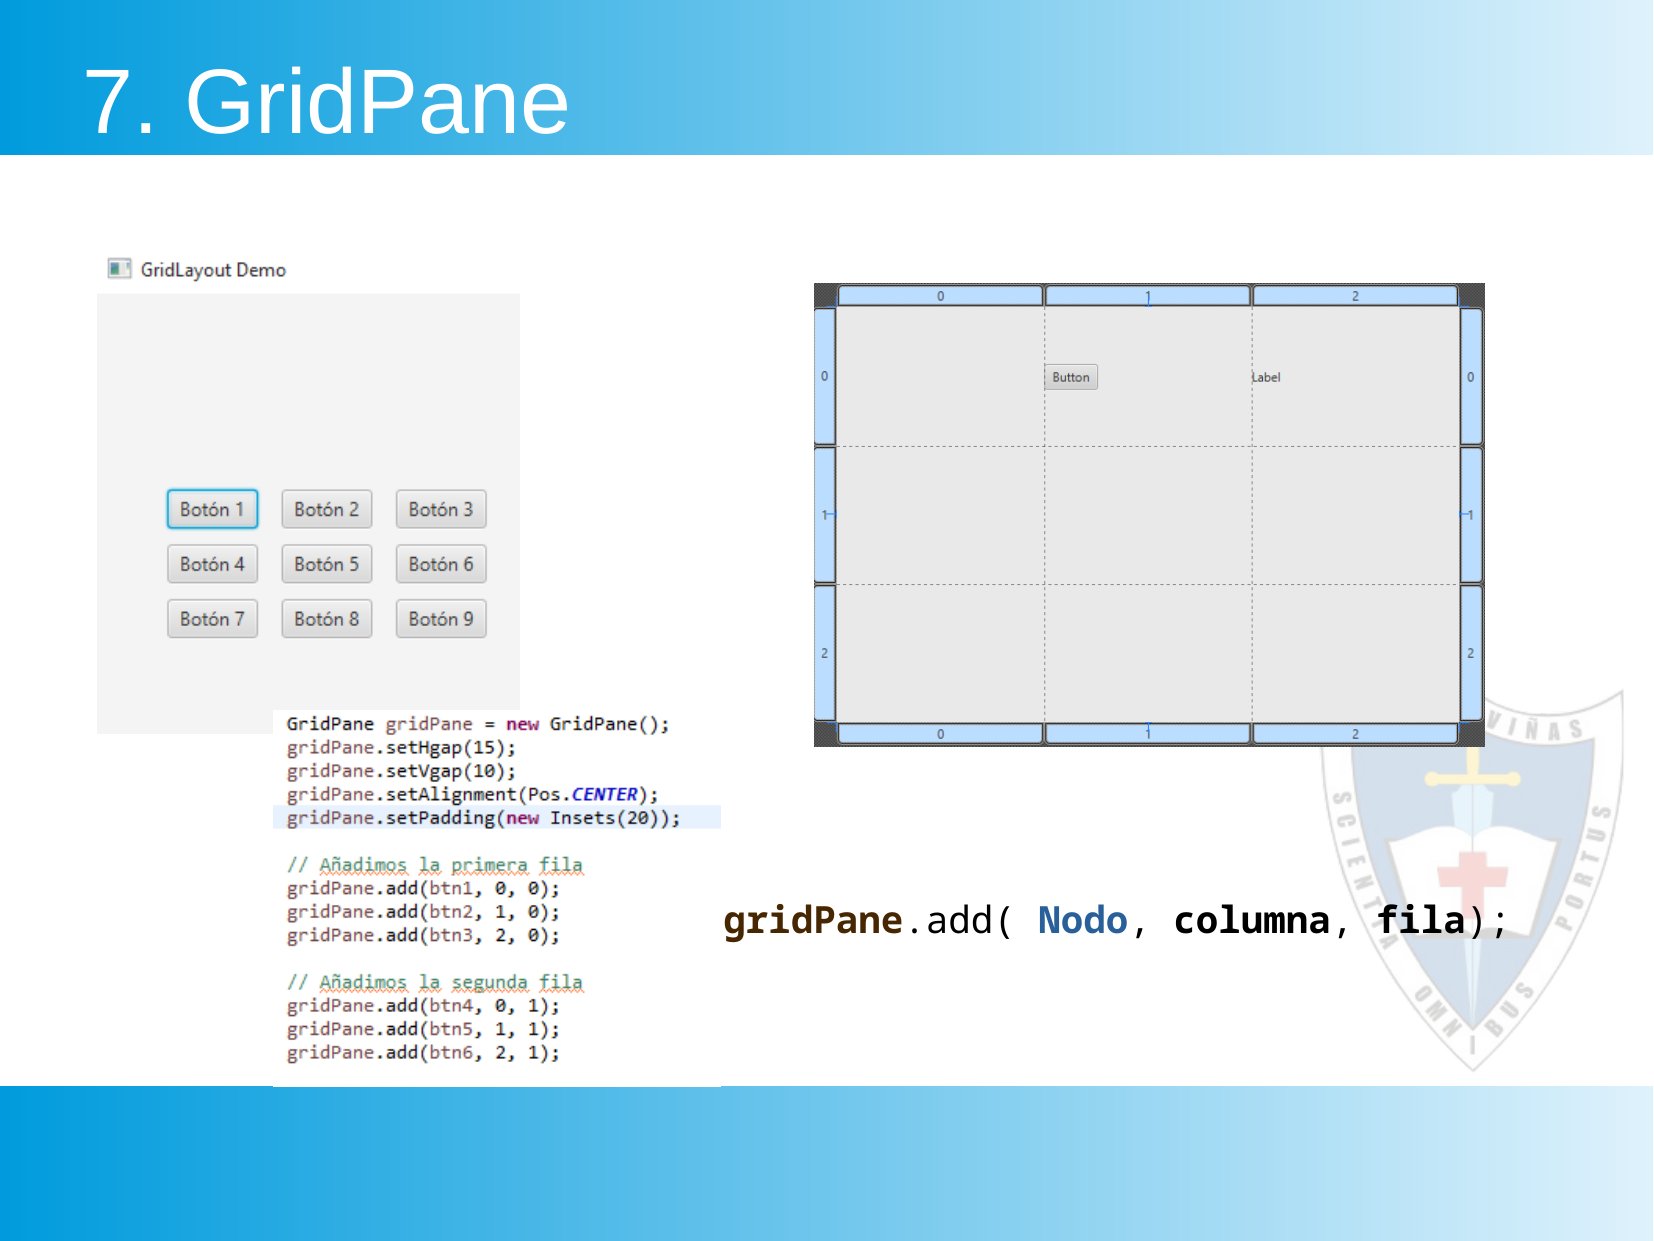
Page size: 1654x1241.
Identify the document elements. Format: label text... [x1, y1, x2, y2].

title 7. GridPane [82, 49, 1571, 155]
picture [814, 283, 1630, 1086]
picture [97, 247, 721, 1087]
text_box gridPane.add( Nodo, columna, fila); [708, 885, 1560, 976]
